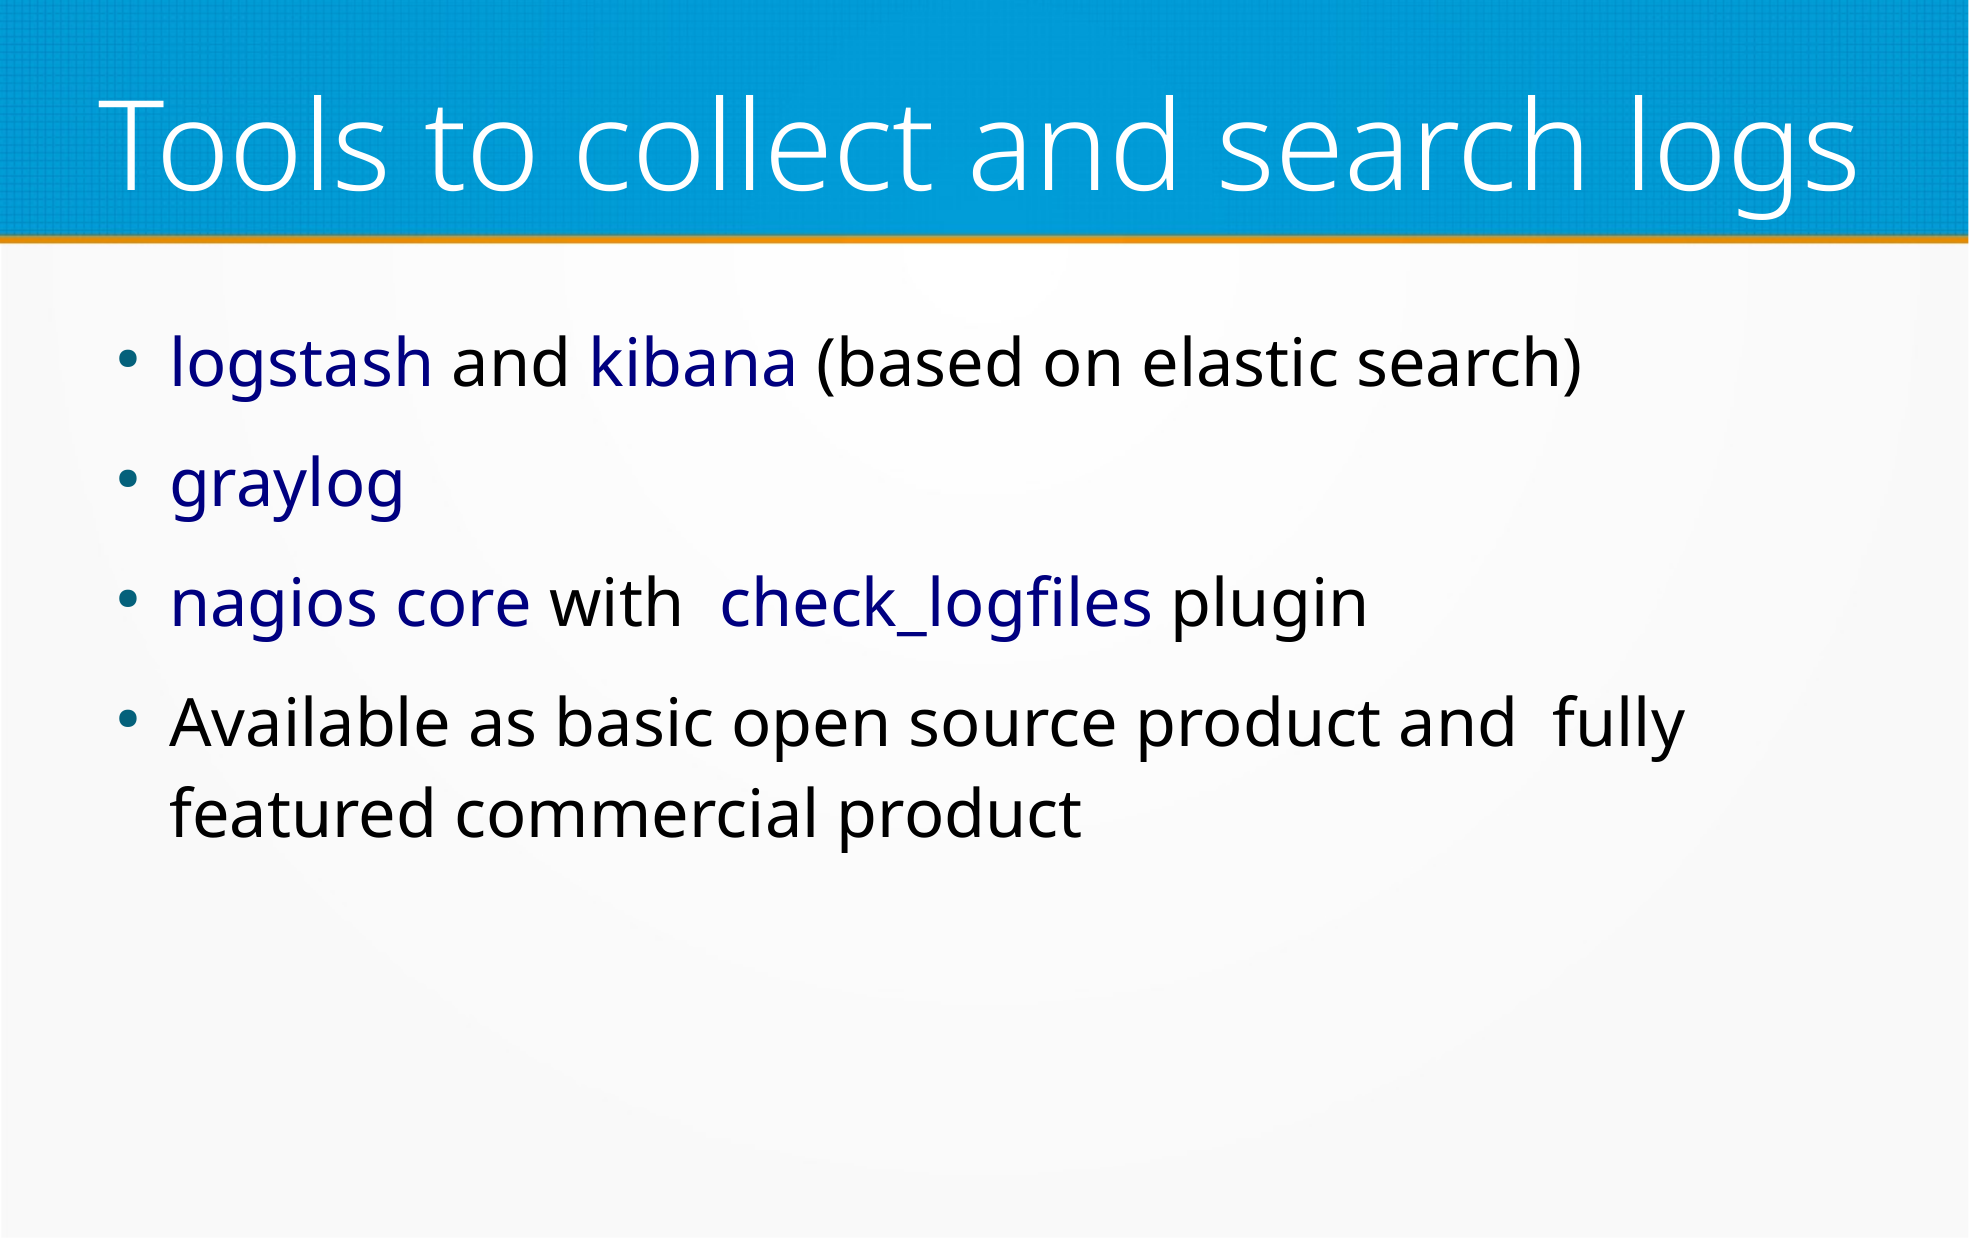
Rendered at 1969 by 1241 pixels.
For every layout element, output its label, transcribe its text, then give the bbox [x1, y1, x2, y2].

title Tools to collect and search logs [98, 19, 1870, 227]
list logstash and kibana (based on elastic search) graylog nagios core with check_logfiles plugin Available as basic open source product and fully featured commercial product [98, 315, 1861, 1081]
picture [0, 233, 1969, 1241]
